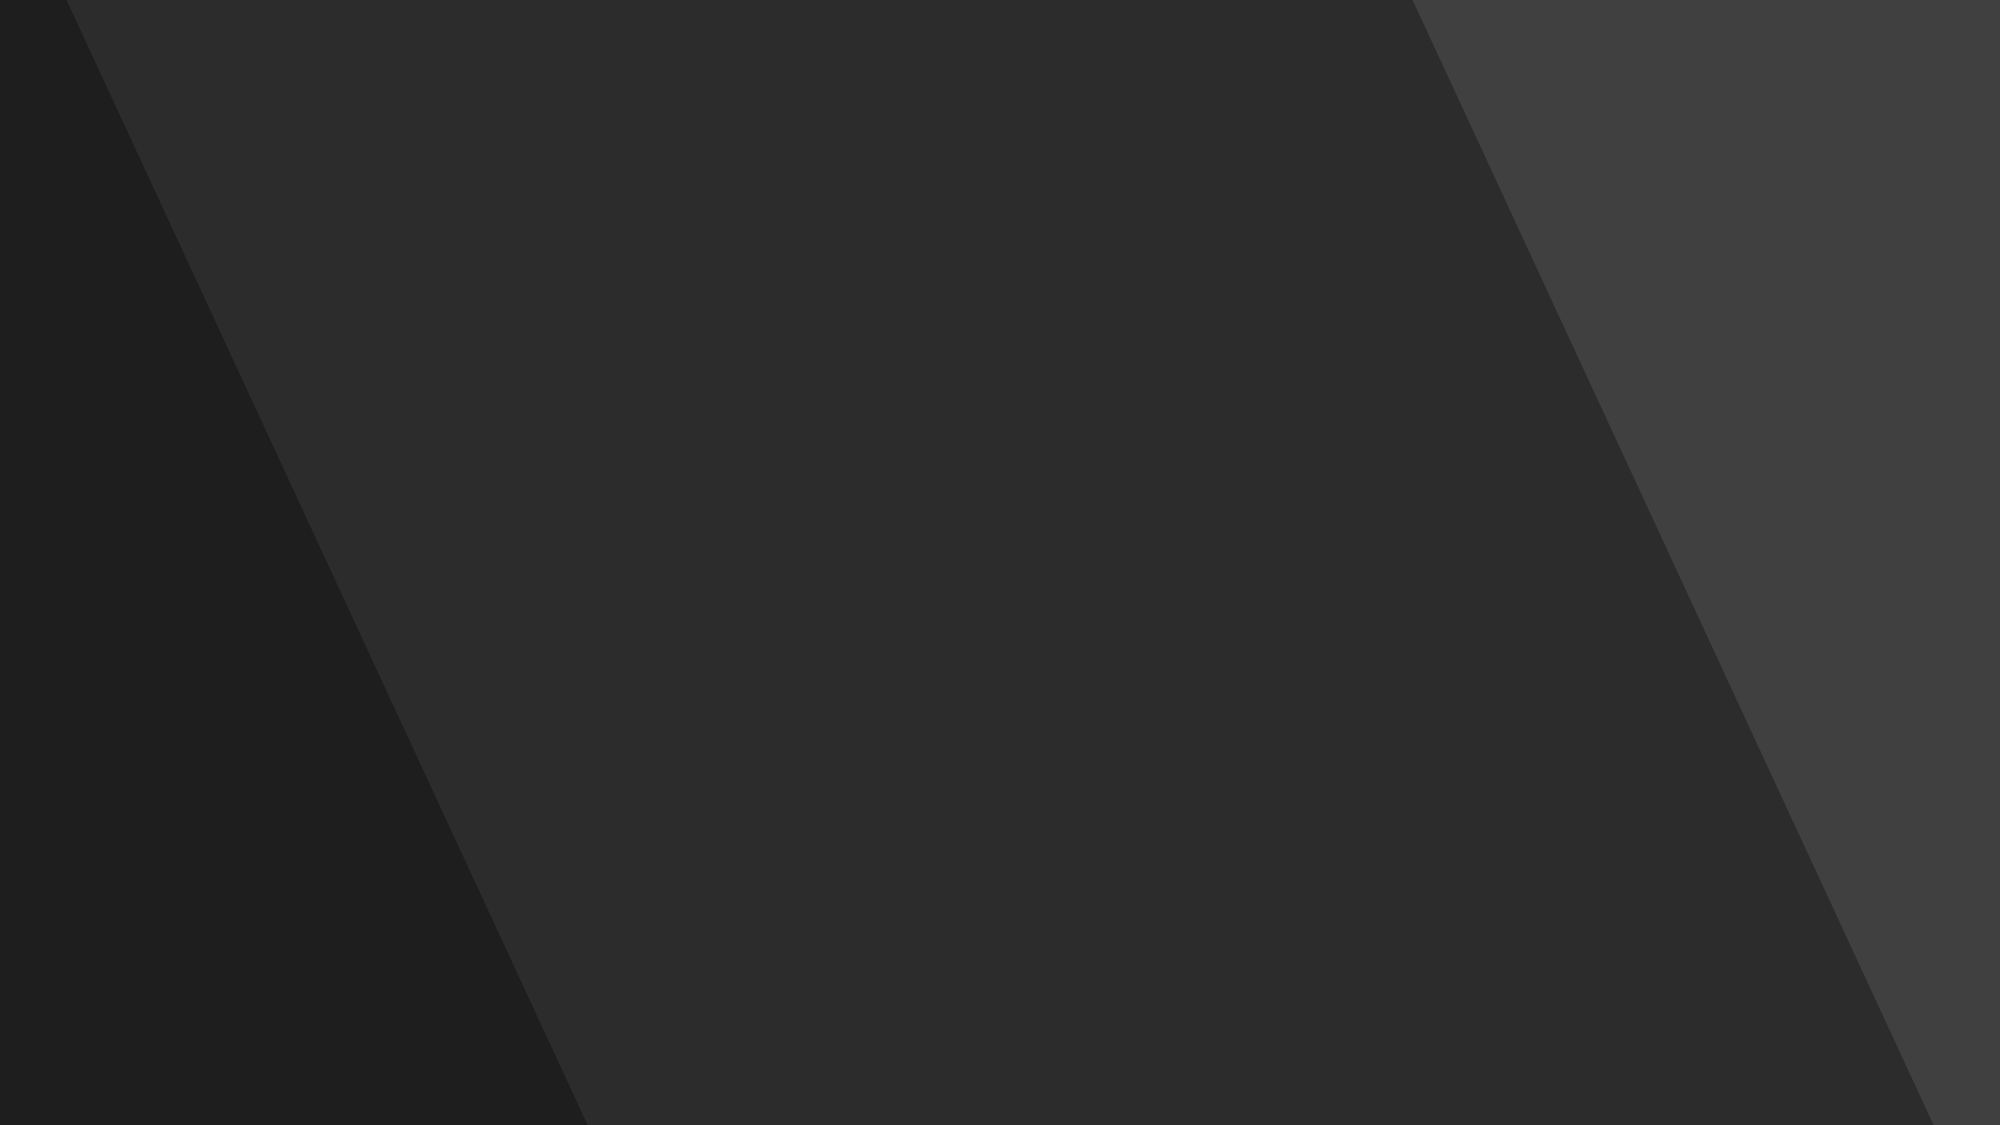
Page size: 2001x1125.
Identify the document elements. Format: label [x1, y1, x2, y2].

text_box [0, 0, 2000, 1125]
